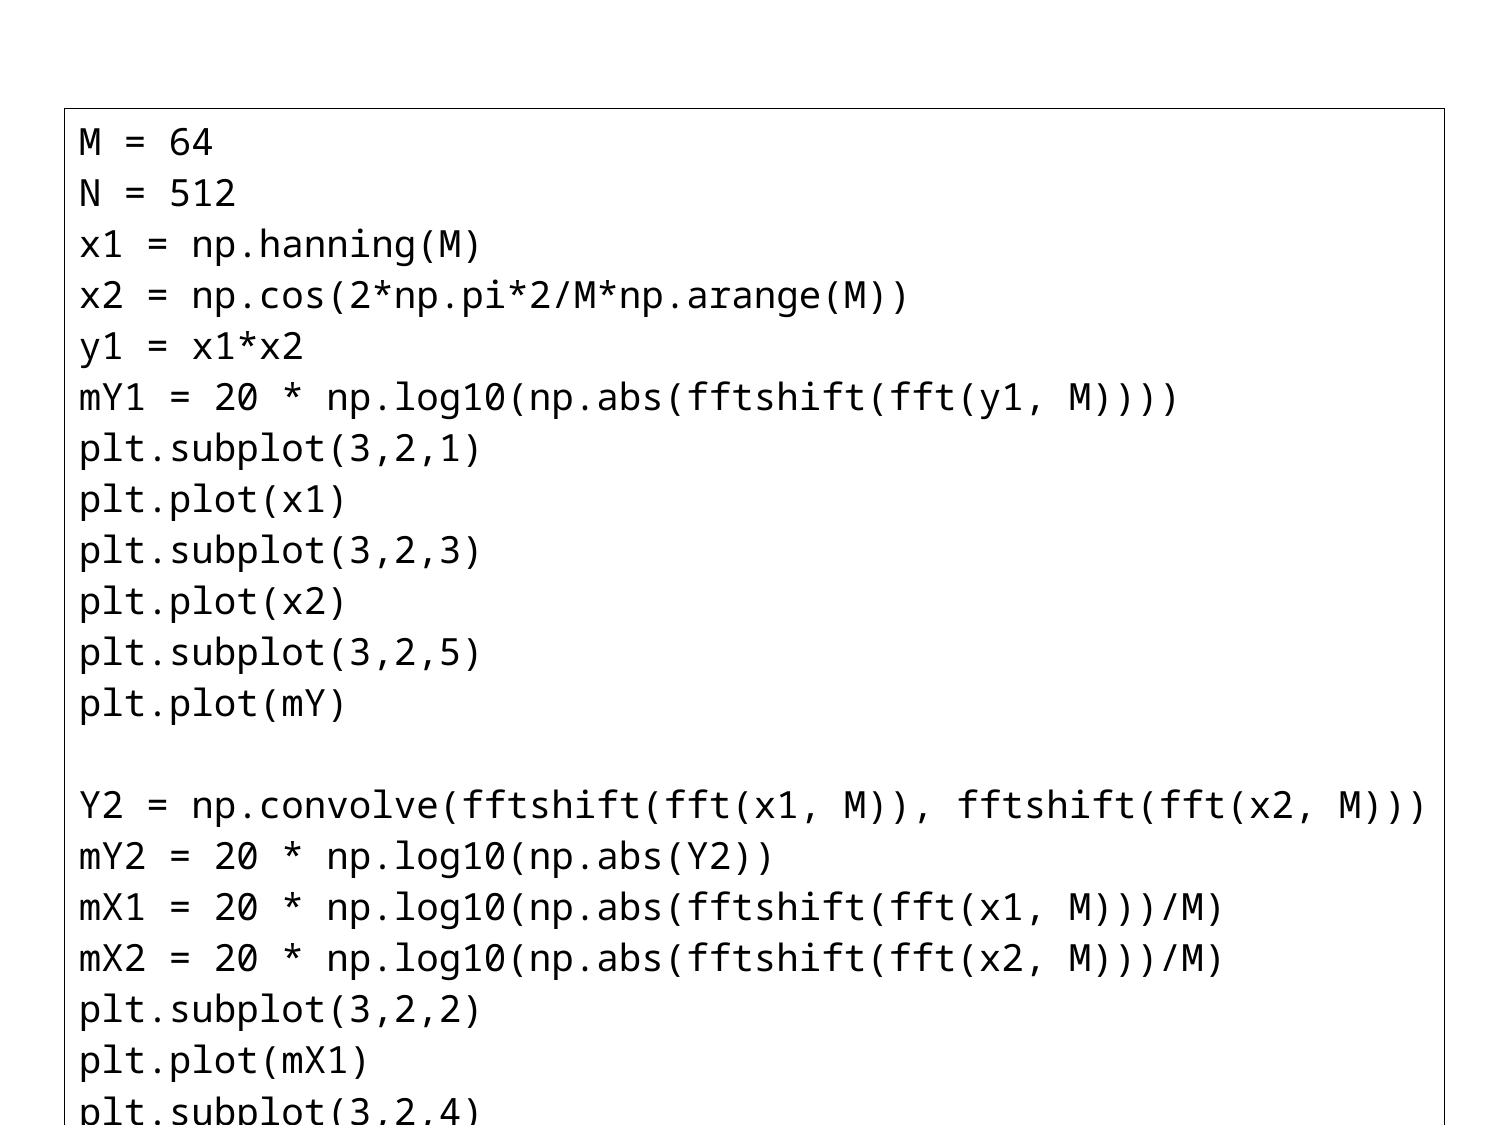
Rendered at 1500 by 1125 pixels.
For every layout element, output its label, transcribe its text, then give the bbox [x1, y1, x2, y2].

text_box M = 64 N = 512 x1 = np.hanning(M) x2 = np.cos(2*np.pi*2/M*np.arange(M)) y1 = x1*x2 mY1 = 20 * np.log10(np.abs(fftshift(fft(y1, M)))) plt.subplot(3,2,1) plt.plot(x1) plt.subplot(3,2,3) plt.plot(x2) plt.subplot(3,2,5) plt.plot(mY) Y2 = np.convolve(fftshift(fft(x1, M)), fftshift(fft(x2, M))) mY2 = 20 * np.log10(np.abs(Y2)) mX1 = 20 * np.log10(np.abs(fftshift(fft(x1, M)))/M) mX2 = 20 * np.log10(np.abs(fftshift(fft(x2, M)))/M) plt.subplot(3,2,2) plt.plot(mX1) plt.subplot(3,2,4) plt.plot(mX2) plt.subplot(3,2,6) plt.plot(mY2[M/2:M+M/2]) [64, 108, 1445, 986]
